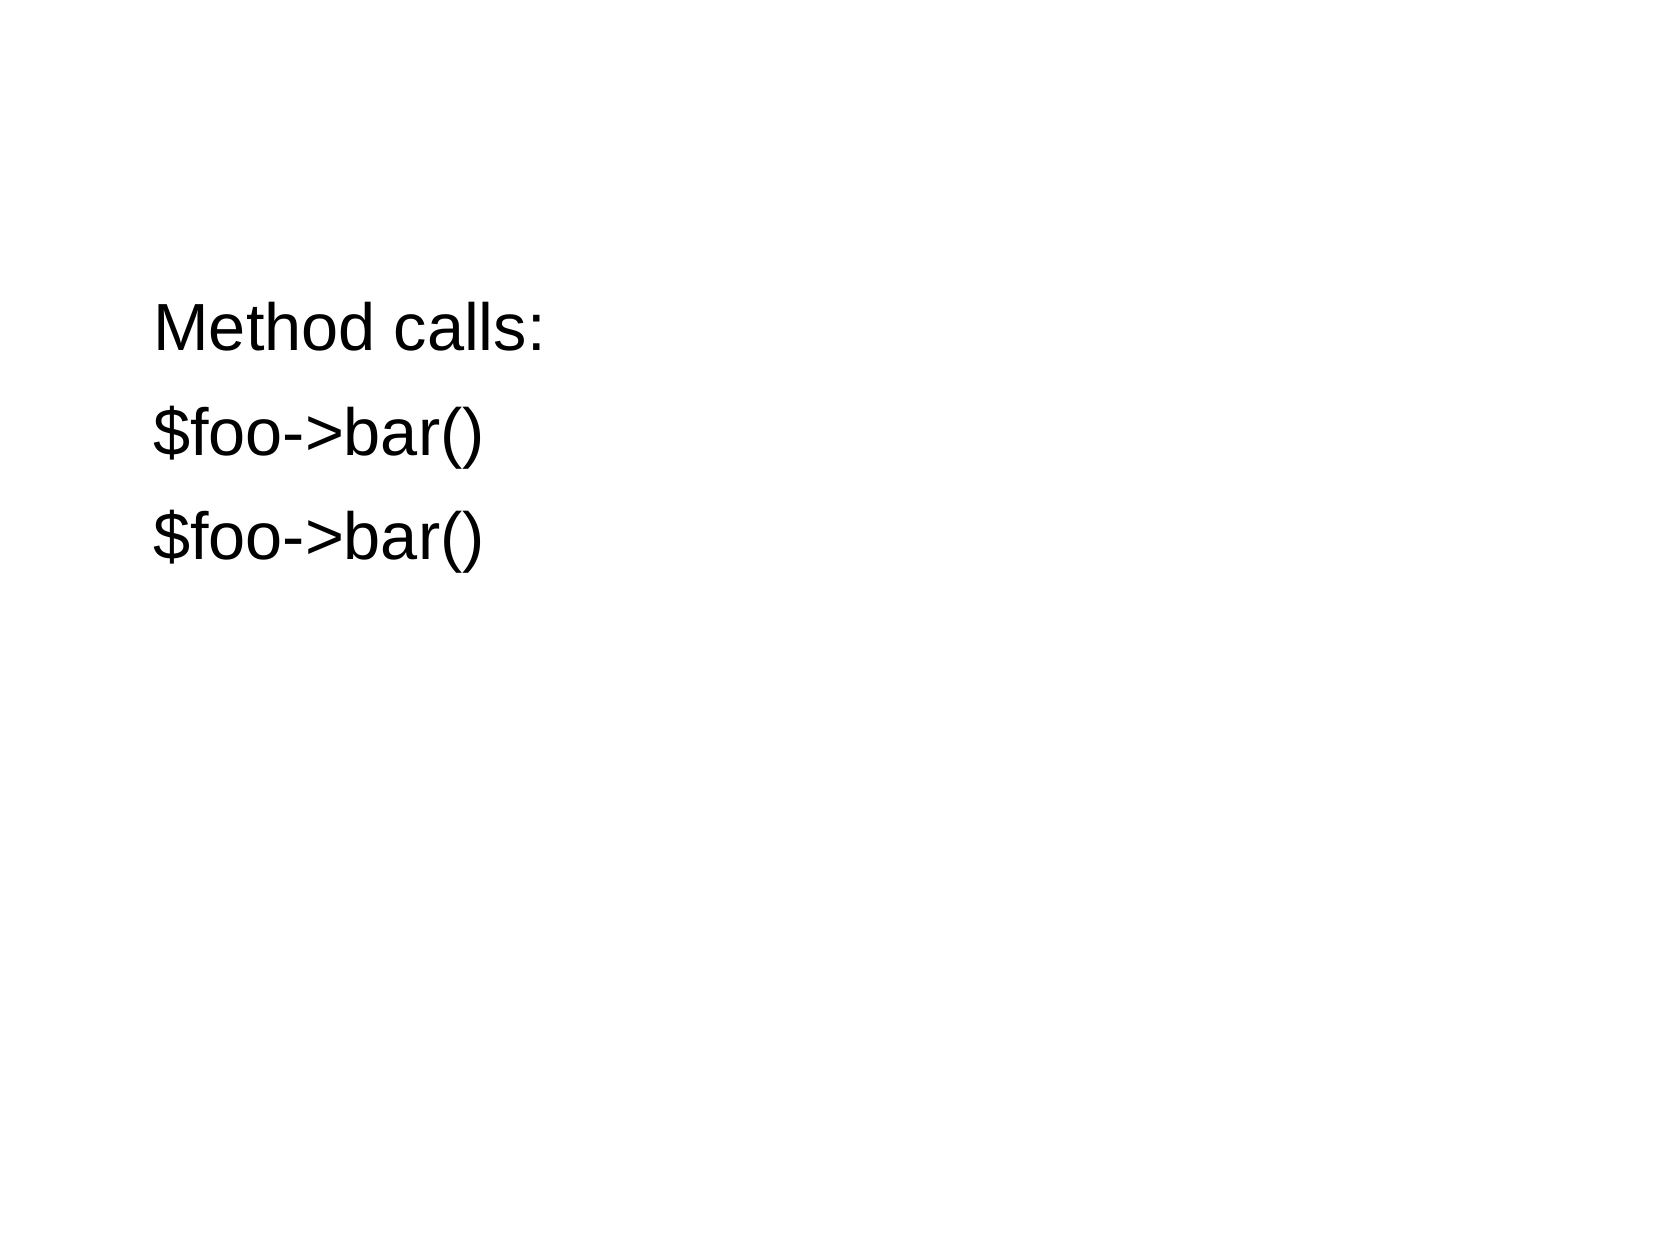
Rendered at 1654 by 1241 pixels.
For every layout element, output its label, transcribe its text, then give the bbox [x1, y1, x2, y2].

list Method calls: $foo->bar() $foo->bar() [82, 290, 1571, 1109]
